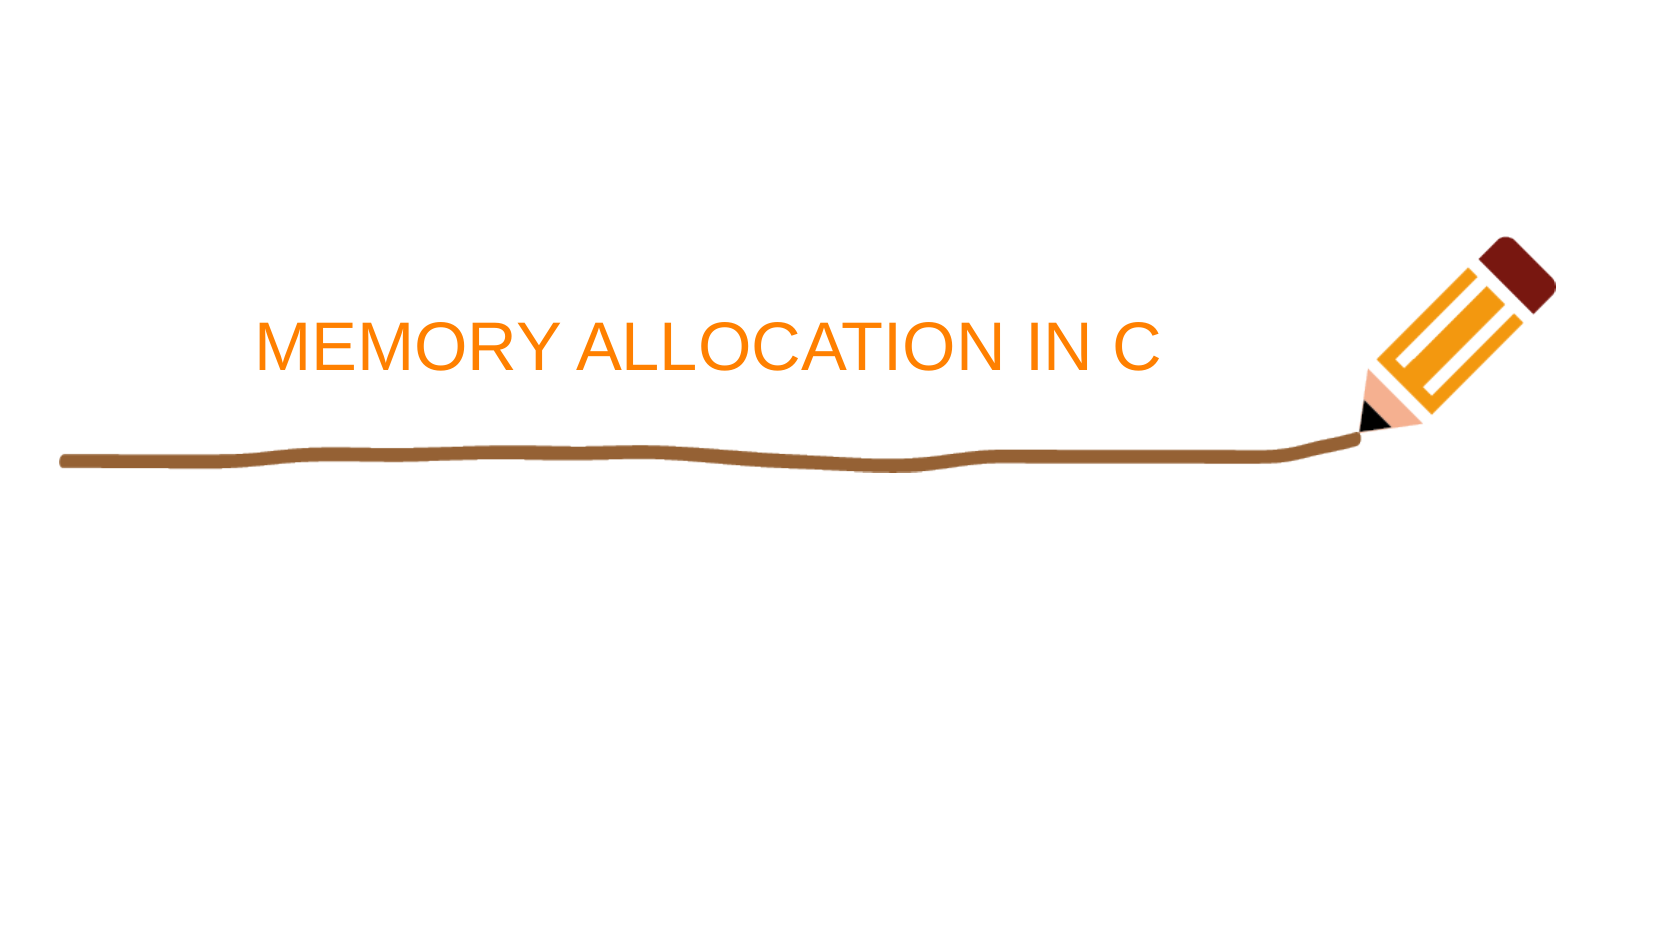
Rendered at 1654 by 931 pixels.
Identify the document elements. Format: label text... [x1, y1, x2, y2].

picture [59, 236, 1556, 473]
title MEMORY ALLOCATION IN C [88, 265, 1329, 429]
